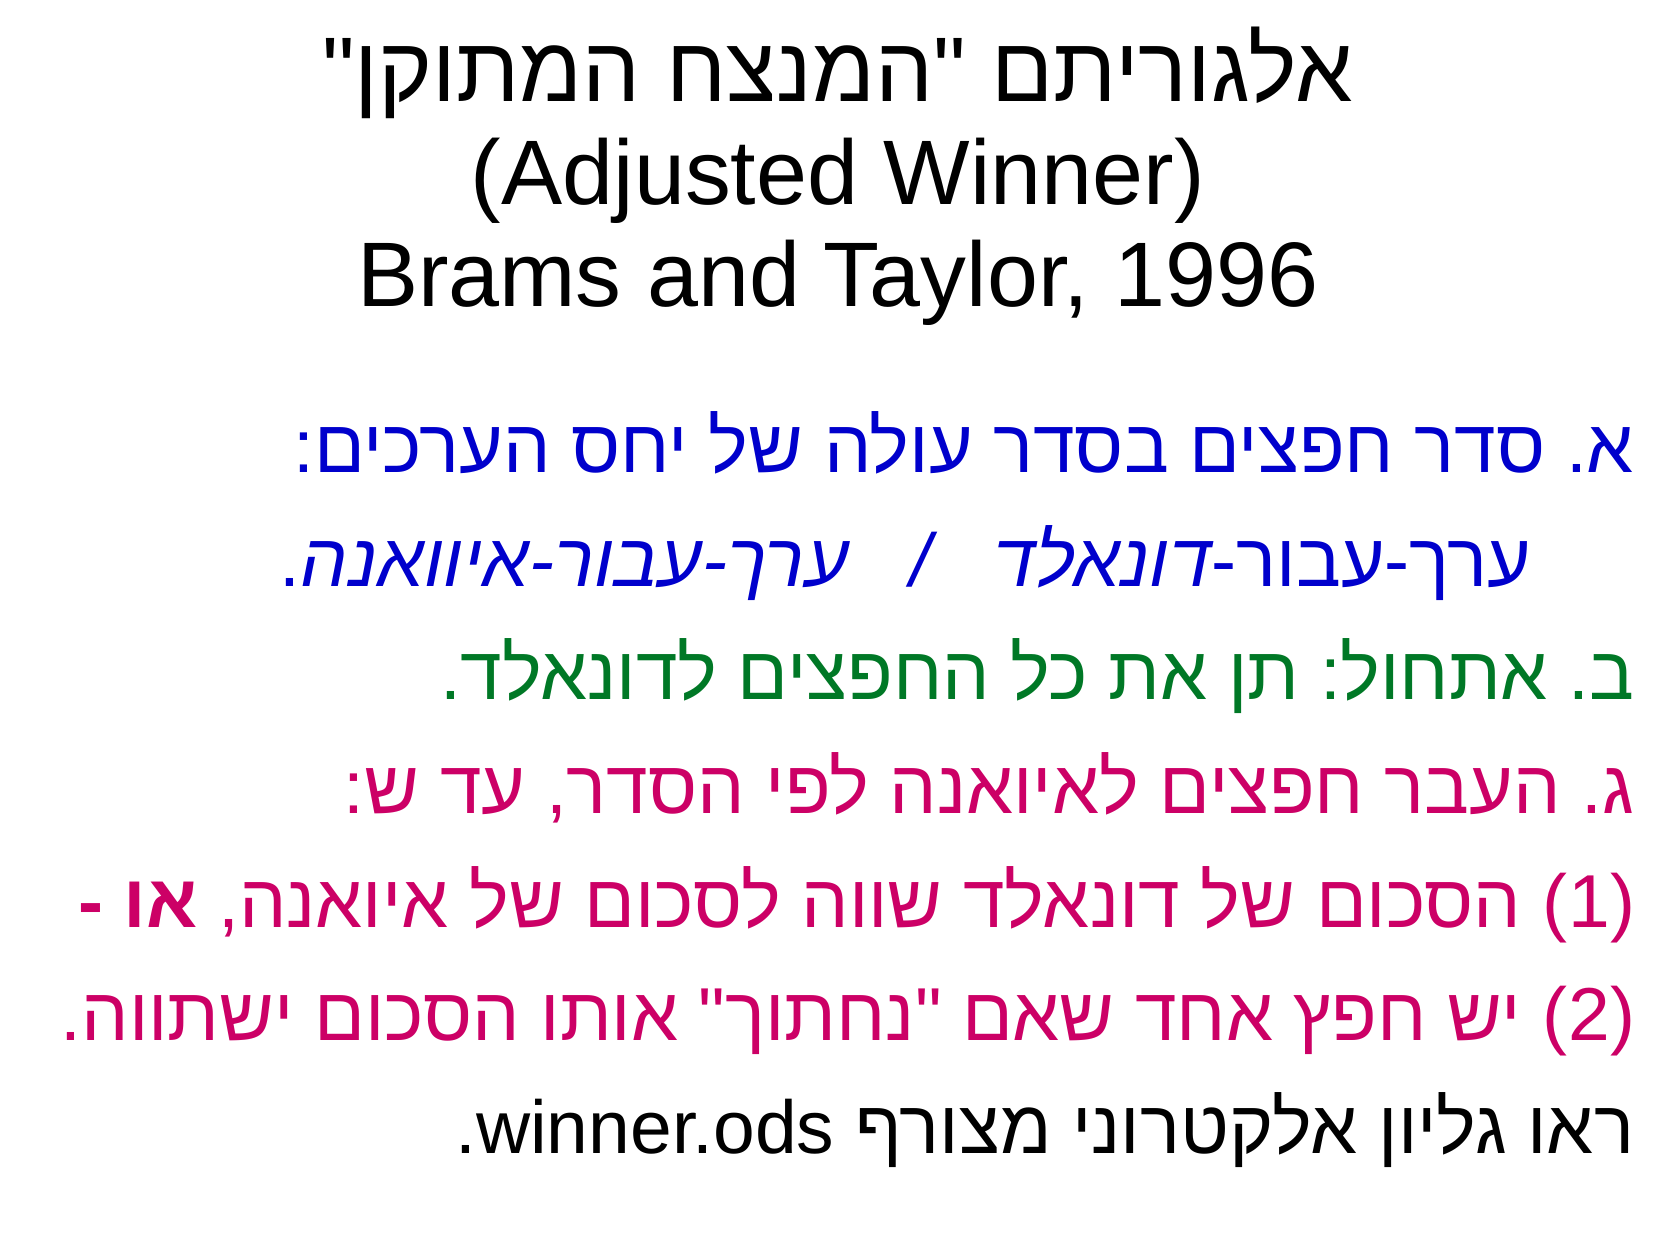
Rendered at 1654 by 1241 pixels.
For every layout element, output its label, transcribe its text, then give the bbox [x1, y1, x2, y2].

list א. סדר חפצים בסדר עולה של יחס הערכים: ערך-עבור-דונאלד / ערך-עבור-איוואנה. ב. אתחול: תן את כל החפצים לדונאלד. ג. העבר חפצים לאיואנה לפי הסדר, עד ש: (1) הסכום של דונאלד שווה לסכום של איואנה, או - (2) יש חפץ אחד שאם "נחתוך" אותו הסכום ישתווה. ראו גליון אלקטרוני מצורף winner.ods. [15, 405, 1636, 916]
title אלגוריתם "המנצח המתוקן" (Adjusted Winner) Brams and Taylor, 1996 [11, 15, 1654, 331]
